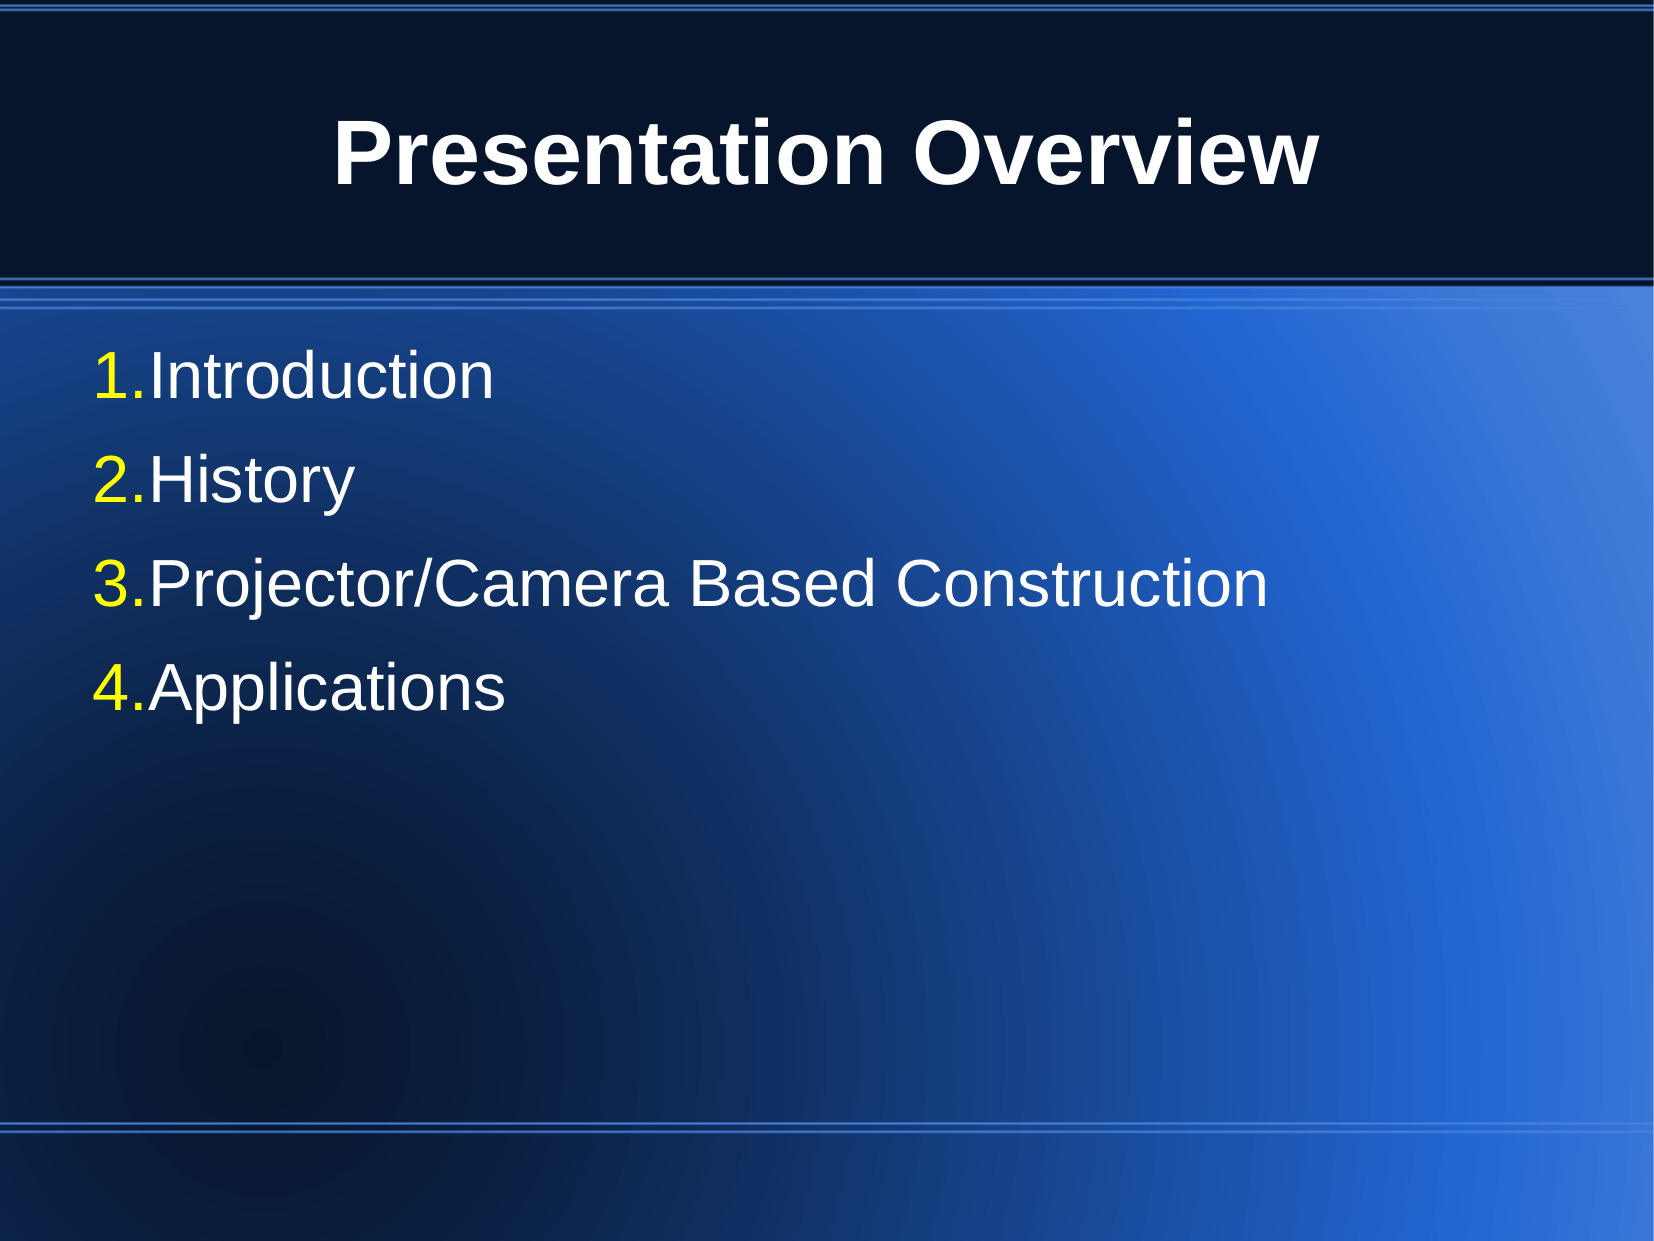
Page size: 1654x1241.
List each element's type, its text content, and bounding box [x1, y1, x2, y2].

title Presentation Overview [82, 49, 1571, 257]
list Introduction History Projector/Camera Based Construction Applications [75, 337, 1576, 726]
picture [0, 0, 1654, 1241]
